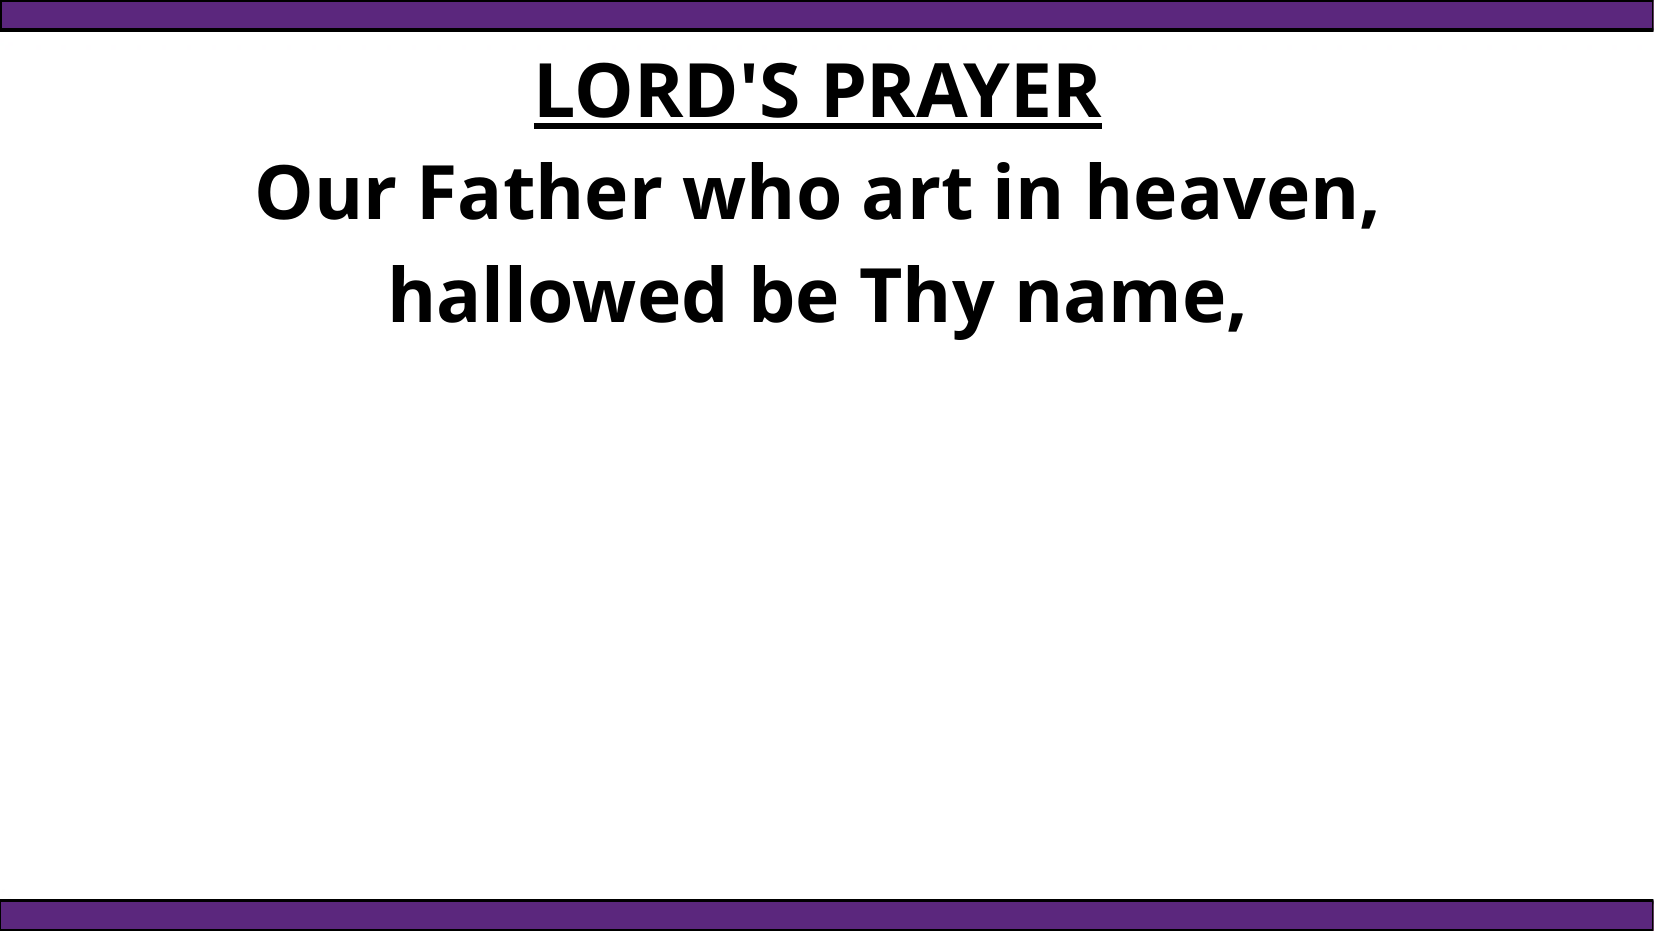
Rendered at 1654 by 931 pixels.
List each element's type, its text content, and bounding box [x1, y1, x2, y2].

text_box [0, 0, 1654, 31]
text_box LORD'S PRAYER Our Father who art in heaven, hallowed be Thy name, [60, 30, 1577, 320]
text_box [0, 900, 1654, 931]
picture [0, 31, 1654, 900]
